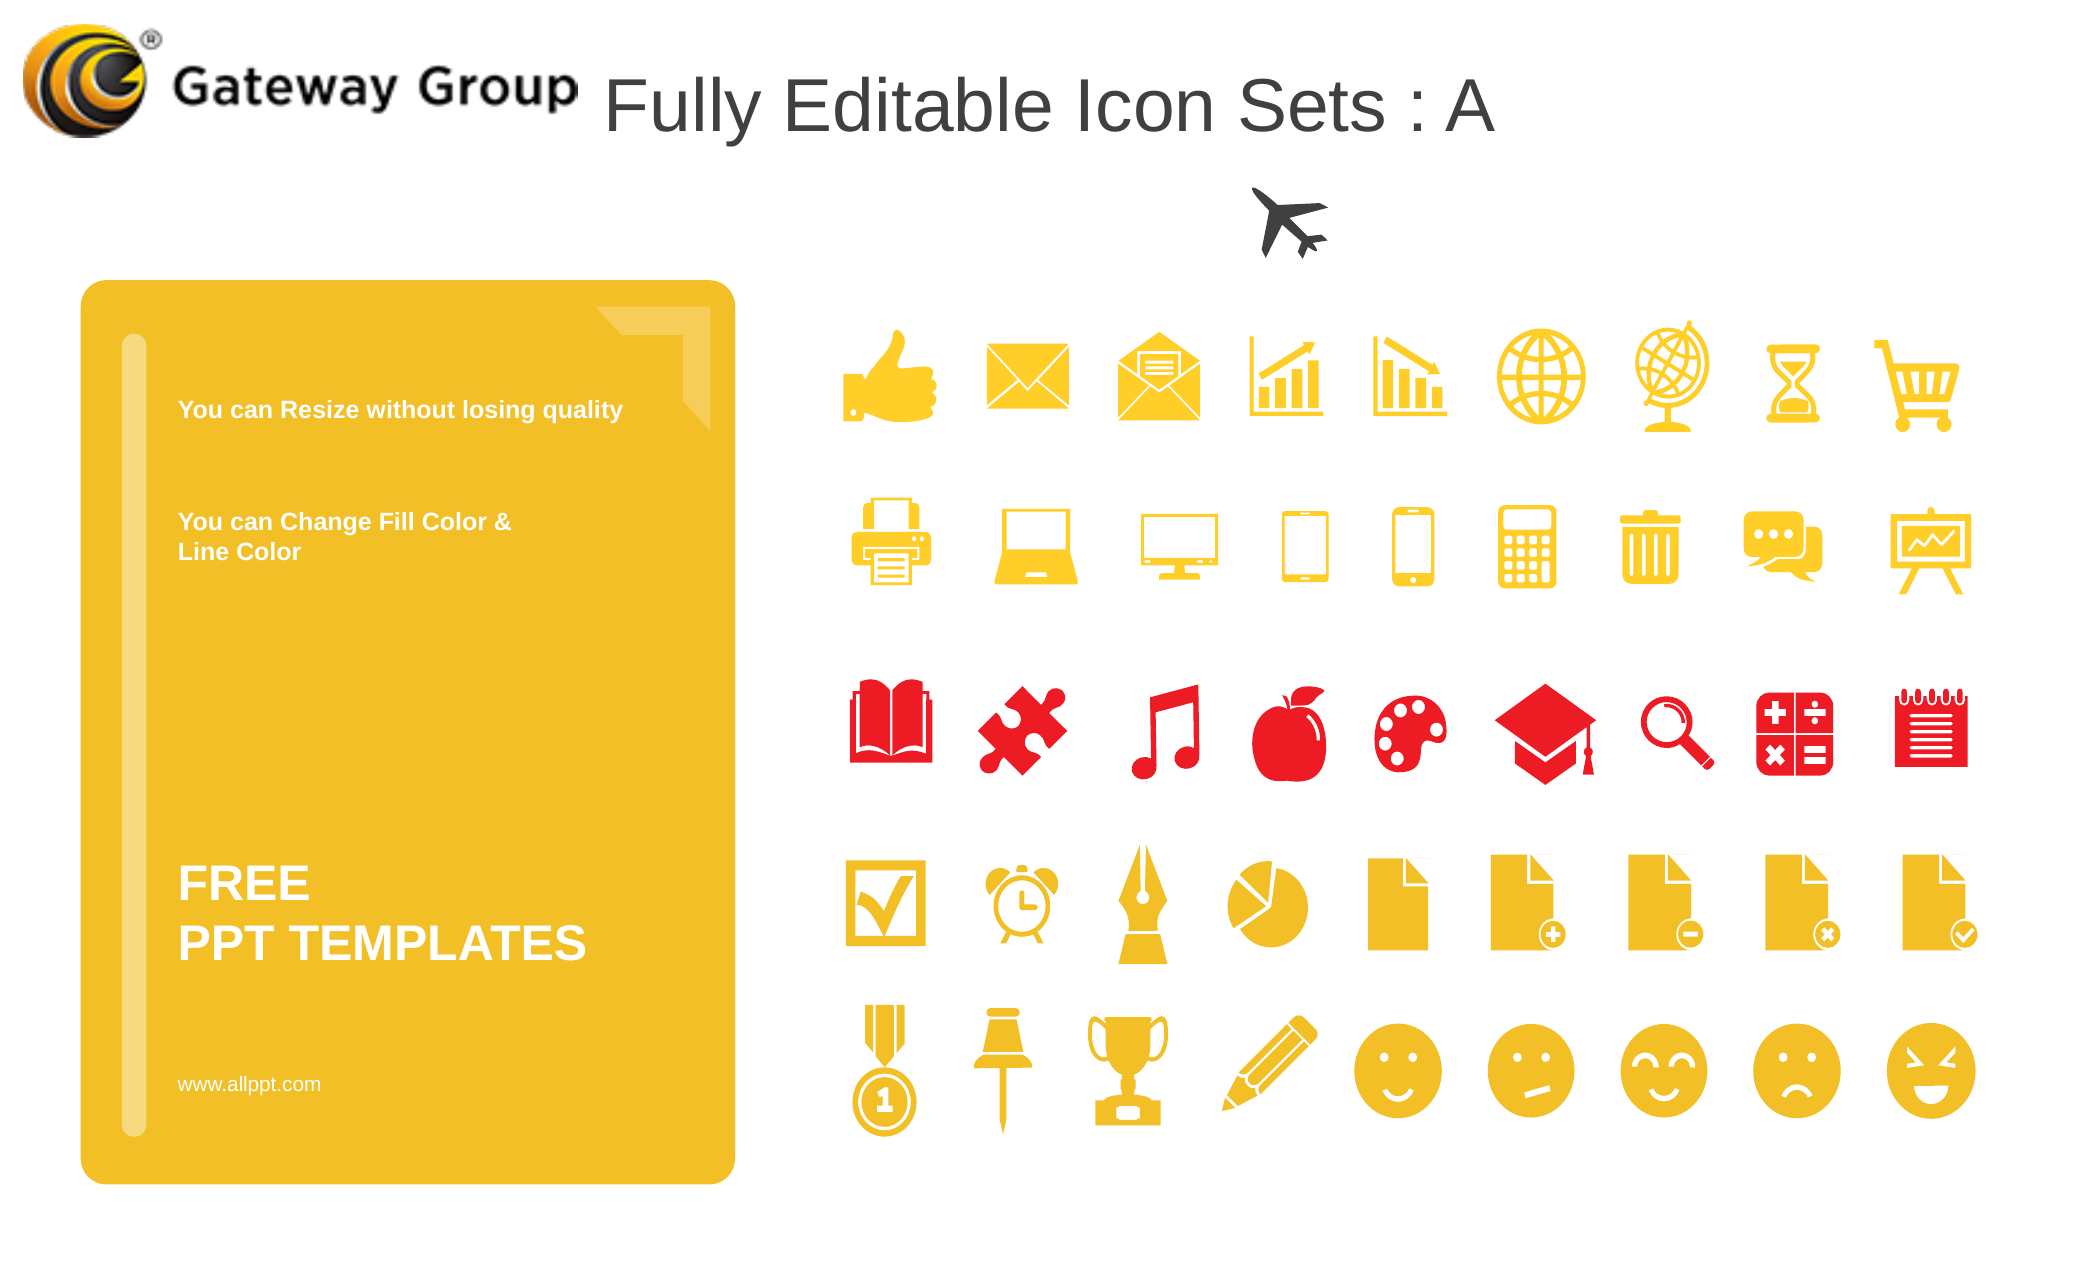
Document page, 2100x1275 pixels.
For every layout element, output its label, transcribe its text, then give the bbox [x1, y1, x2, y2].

text_box [1118, 934, 1168, 965]
text_box [977, 686, 1068, 776]
text_box [1765, 854, 1841, 951]
text_box [1902, 854, 1978, 951]
text_box [1016, 865, 1028, 873]
text_box [863, 497, 920, 530]
text_box [1874, 339, 1960, 433]
text_box [1258, 341, 1316, 380]
text_box [849, 679, 933, 763]
text_box [1374, 695, 1447, 773]
text_box [1487, 1024, 1575, 1118]
text_box [1383, 336, 1441, 375]
text_box [982, 1019, 1024, 1052]
text_box You can Change Fill Color & Line Color [163, 498, 676, 574]
text_box [1753, 1023, 1841, 1119]
text_box [1530, 854, 1554, 881]
text_box [1620, 510, 1681, 524]
text_box [1795, 735, 1834, 776]
text_box [1415, 377, 1427, 409]
text_box [1398, 369, 1410, 409]
text_box [1252, 187, 1329, 259]
text_box [1942, 854, 1966, 881]
text_box [1498, 505, 1557, 589]
text_box Fully Editable Icon Sets : A [0, 30, 2100, 173]
text_box [1118, 331, 1201, 421]
text_box [843, 329, 937, 423]
text_box [1392, 507, 1435, 587]
text_box [1258, 386, 1270, 409]
text_box [1087, 1016, 1169, 1126]
text_box [1890, 506, 1972, 595]
text_box [1368, 858, 1429, 951]
text_box [994, 508, 1078, 585]
text_box [1239, 861, 1273, 903]
text_box [1382, 360, 1394, 409]
text_box [1238, 1015, 1318, 1095]
text_box [973, 1054, 1033, 1135]
text_box [1373, 336, 1448, 417]
text_box [852, 1004, 917, 1137]
text_box [1514, 740, 1576, 785]
picture [23, 24, 578, 138]
text_box [1275, 378, 1286, 409]
text_box [1249, 336, 1324, 417]
text_box [1131, 684, 1200, 780]
text_box FREE PPT TEMPLATES [162, 843, 676, 978]
text_box [1118, 844, 1168, 932]
text_box [1756, 692, 1834, 734]
text_box [1291, 369, 1303, 409]
text_box [1354, 1023, 1442, 1119]
text_box [1620, 1024, 1708, 1118]
text_box [851, 531, 932, 586]
text_box [1622, 526, 1679, 584]
text_box [986, 343, 1069, 409]
text_box [845, 860, 926, 947]
text_box [1756, 735, 1794, 776]
text_box [1804, 854, 1829, 881]
text_box [1628, 854, 1704, 951]
text_box [896, 1004, 905, 1054]
text_box [1431, 386, 1443, 409]
text_box [1894, 688, 1968, 767]
text_box [1240, 868, 1308, 948]
text_box You can Resize without losing quality [163, 386, 676, 432]
text_box [1308, 360, 1319, 409]
text_box [1635, 320, 1710, 432]
text_box [1227, 879, 1267, 929]
text_box [1763, 526, 1823, 582]
text_box [1886, 1023, 1976, 1119]
text_box [1226, 1075, 1258, 1107]
text_box [986, 1008, 1020, 1017]
text_box [1141, 513, 1219, 580]
text_box [1221, 1097, 1236, 1112]
text_box [1640, 696, 1715, 770]
text_box [1667, 854, 1692, 881]
text_box [1494, 683, 1597, 775]
text_box www.allppt.com [162, 1063, 676, 1104]
text_box [1490, 854, 1566, 951]
text_box [1405, 857, 1429, 884]
text_box [1281, 511, 1329, 583]
text_box [865, 1004, 874, 1053]
text_box [1743, 511, 1804, 567]
text_box [985, 867, 1059, 944]
text_box [1252, 686, 1327, 782]
text_box [1496, 328, 1586, 425]
text_box [1766, 344, 1821, 423]
